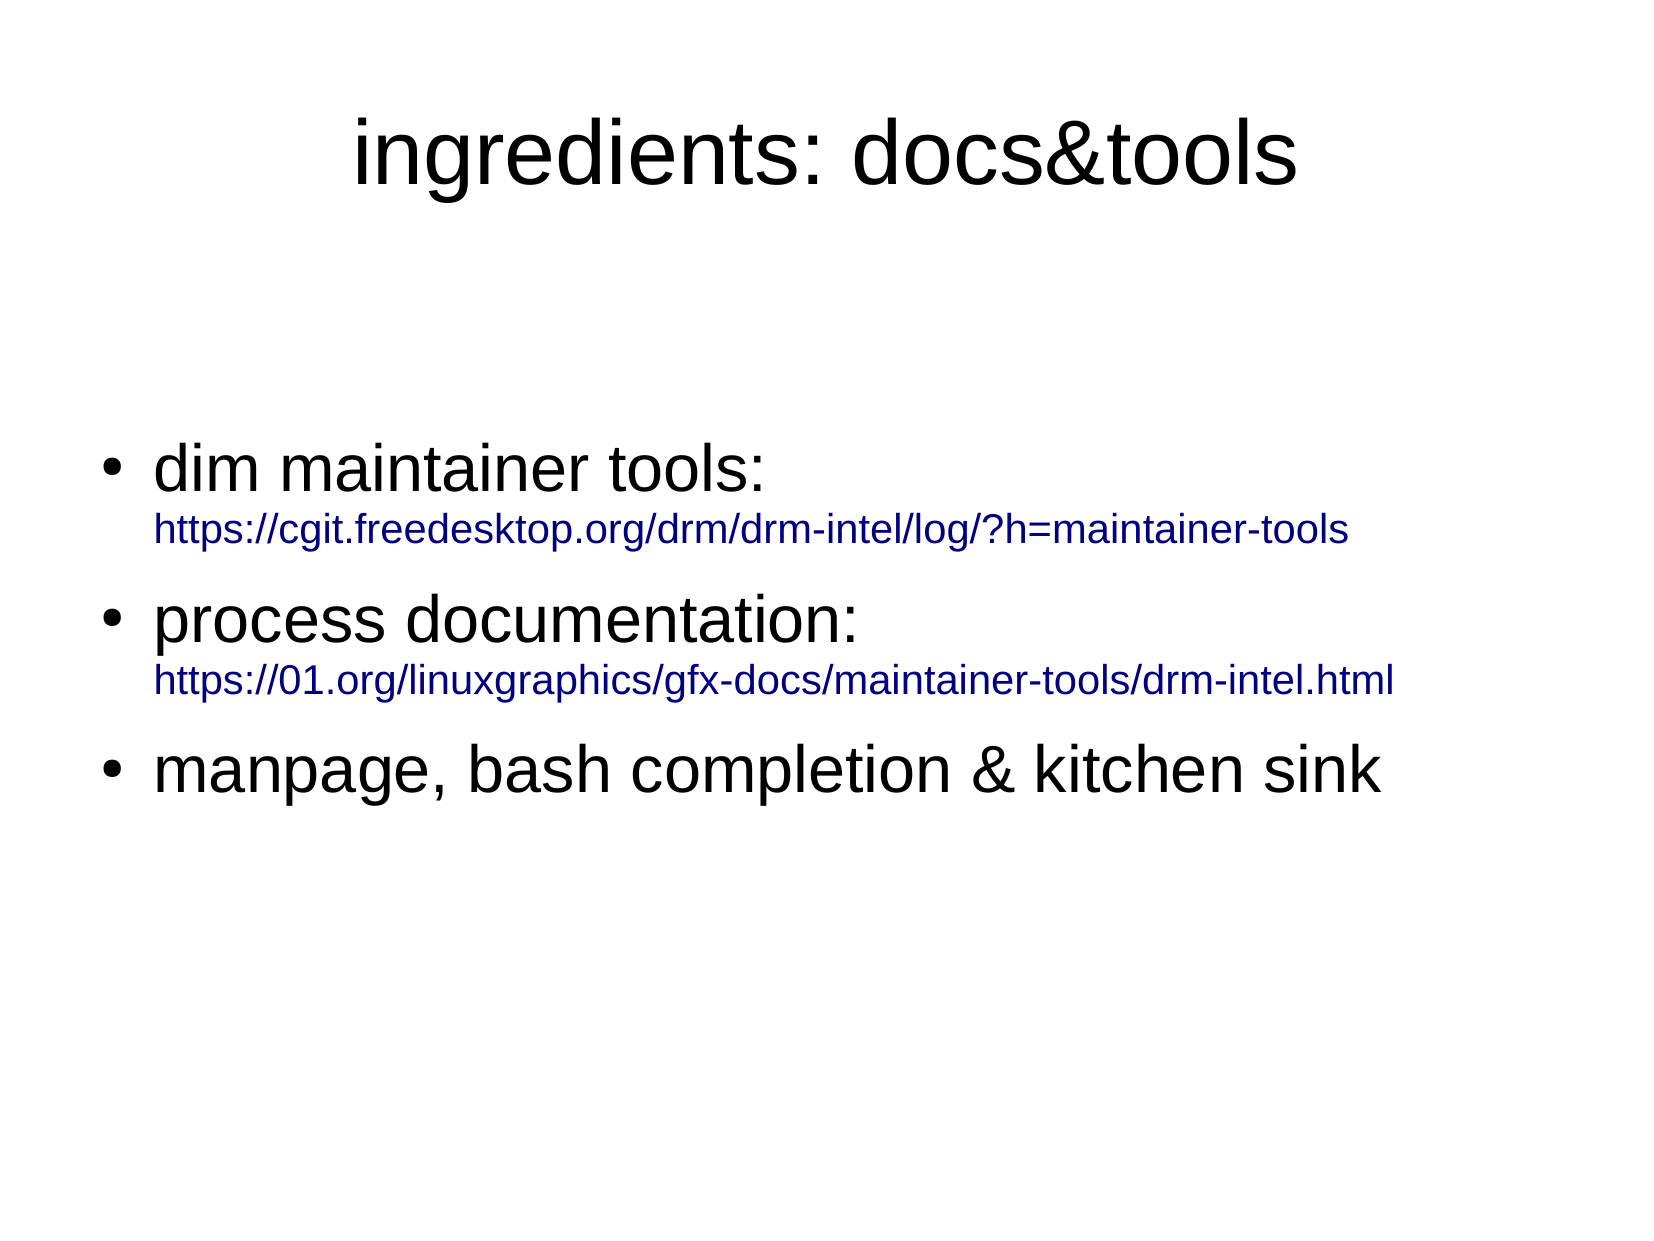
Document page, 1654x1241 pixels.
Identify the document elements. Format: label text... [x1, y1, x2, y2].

title ingredients: docs&tools [82, 49, 1571, 257]
list dim maintainer tools: https://cgit.freedesktop.org/drm/drm-intel/log/?h=maintainer-tools process documentation:https://01.org/linuxgraphics/gfx-docs/maintainer-tools/drm-intel.html manpage, bash completion & kitchen sink [82, 431, 1571, 1021]
